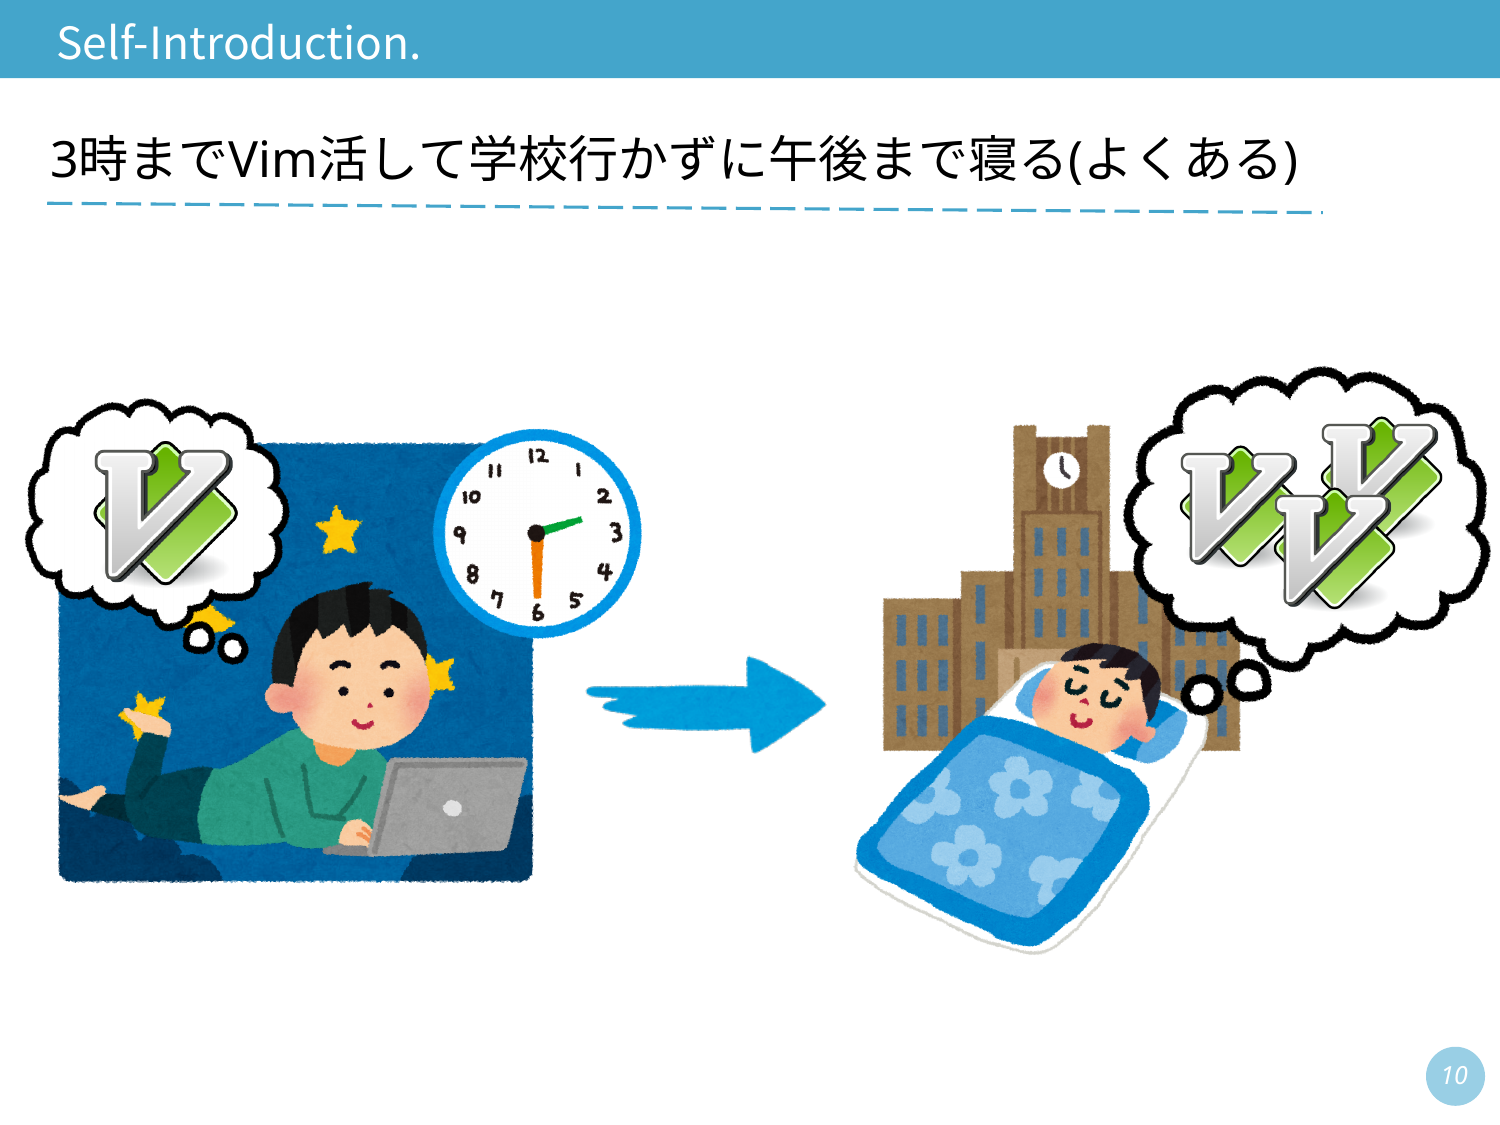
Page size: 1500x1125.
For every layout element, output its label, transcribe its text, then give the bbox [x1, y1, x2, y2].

title Self-Introduction. [41, 7, 1392, 76]
picture [5, 379, 644, 886]
picture [844, 341, 1500, 963]
text_box 3時までVim活して学校行かずに午後まで寝る(よくある) [35, 119, 1489, 195]
picture [578, 643, 833, 768]
slide_number <number> [1424, 1046, 1484, 1107]
